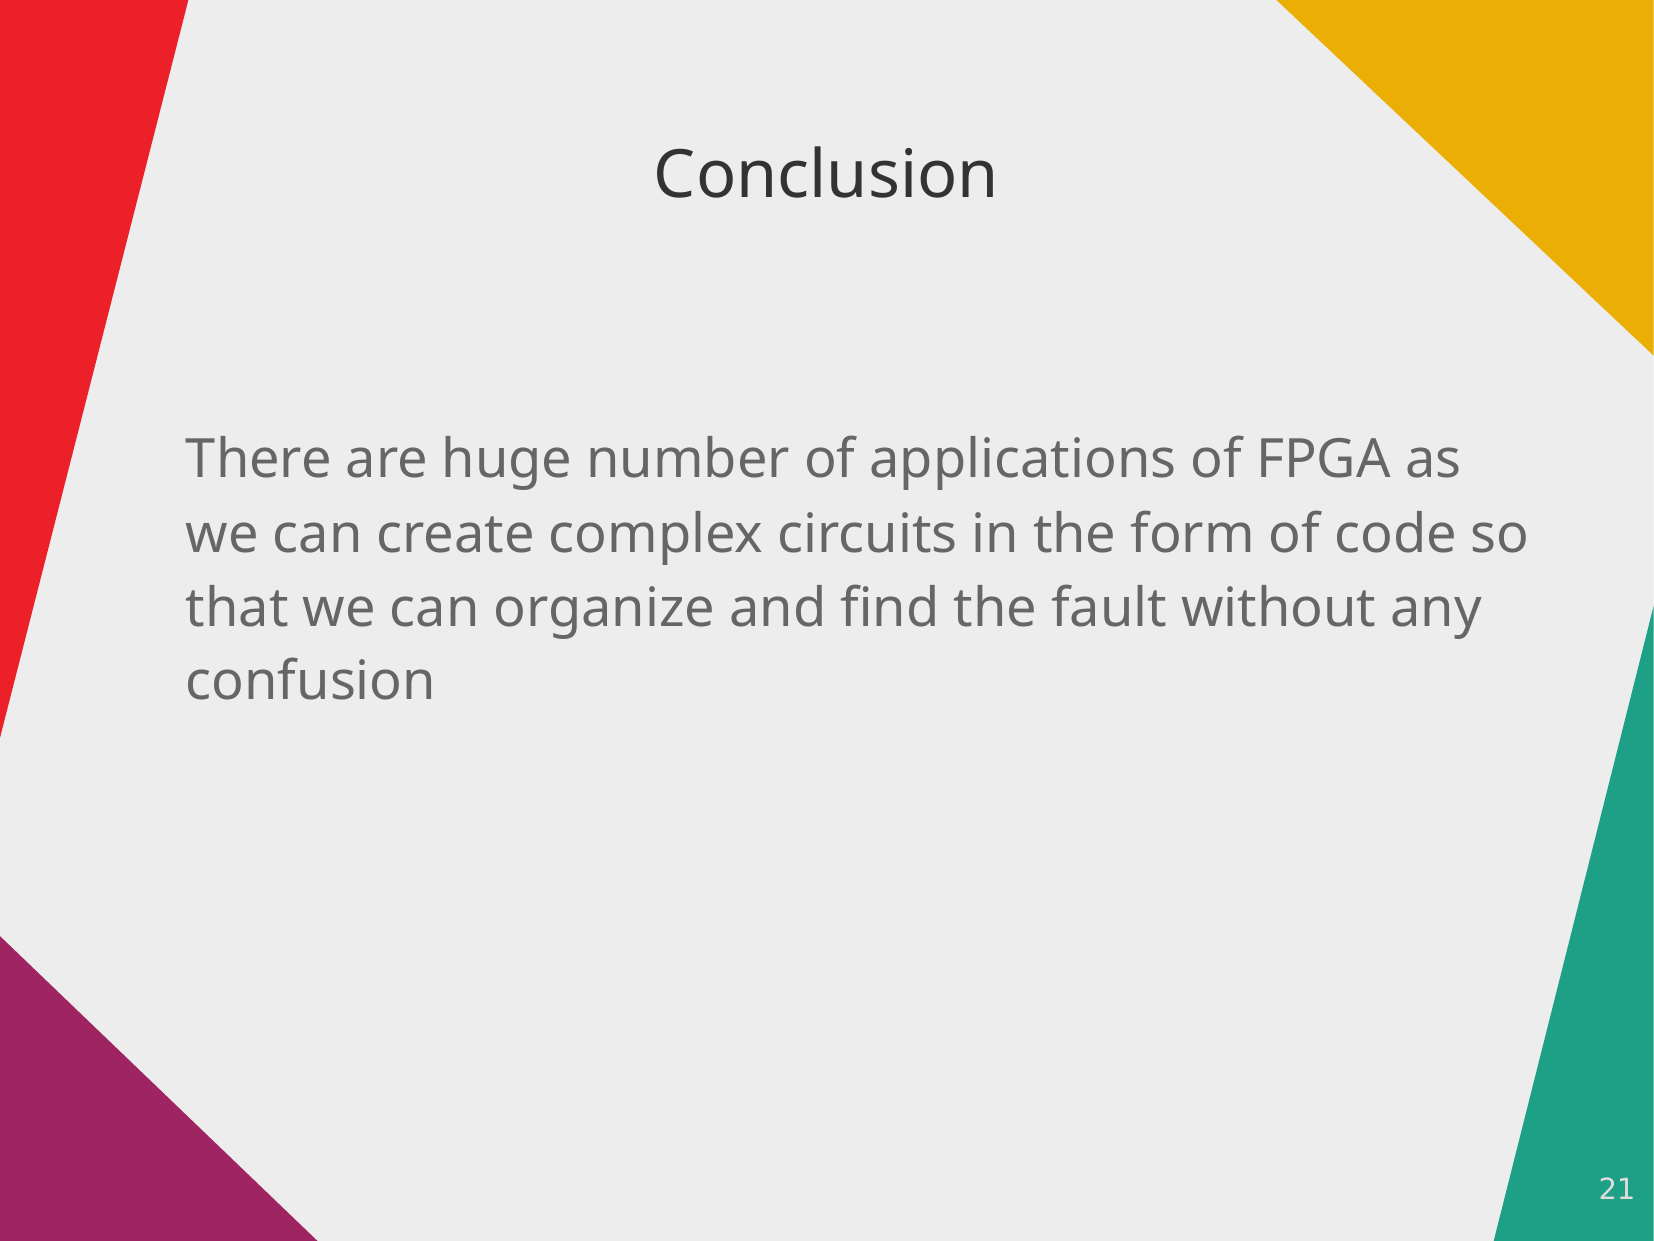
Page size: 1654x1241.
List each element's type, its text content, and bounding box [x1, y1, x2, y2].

list There are huge number of applications of FPGA as we can create complex circuits in the form of code so that we can organize and find the fault without any confusion [114, 420, 1539, 1033]
title Conclusion [114, 73, 1539, 271]
